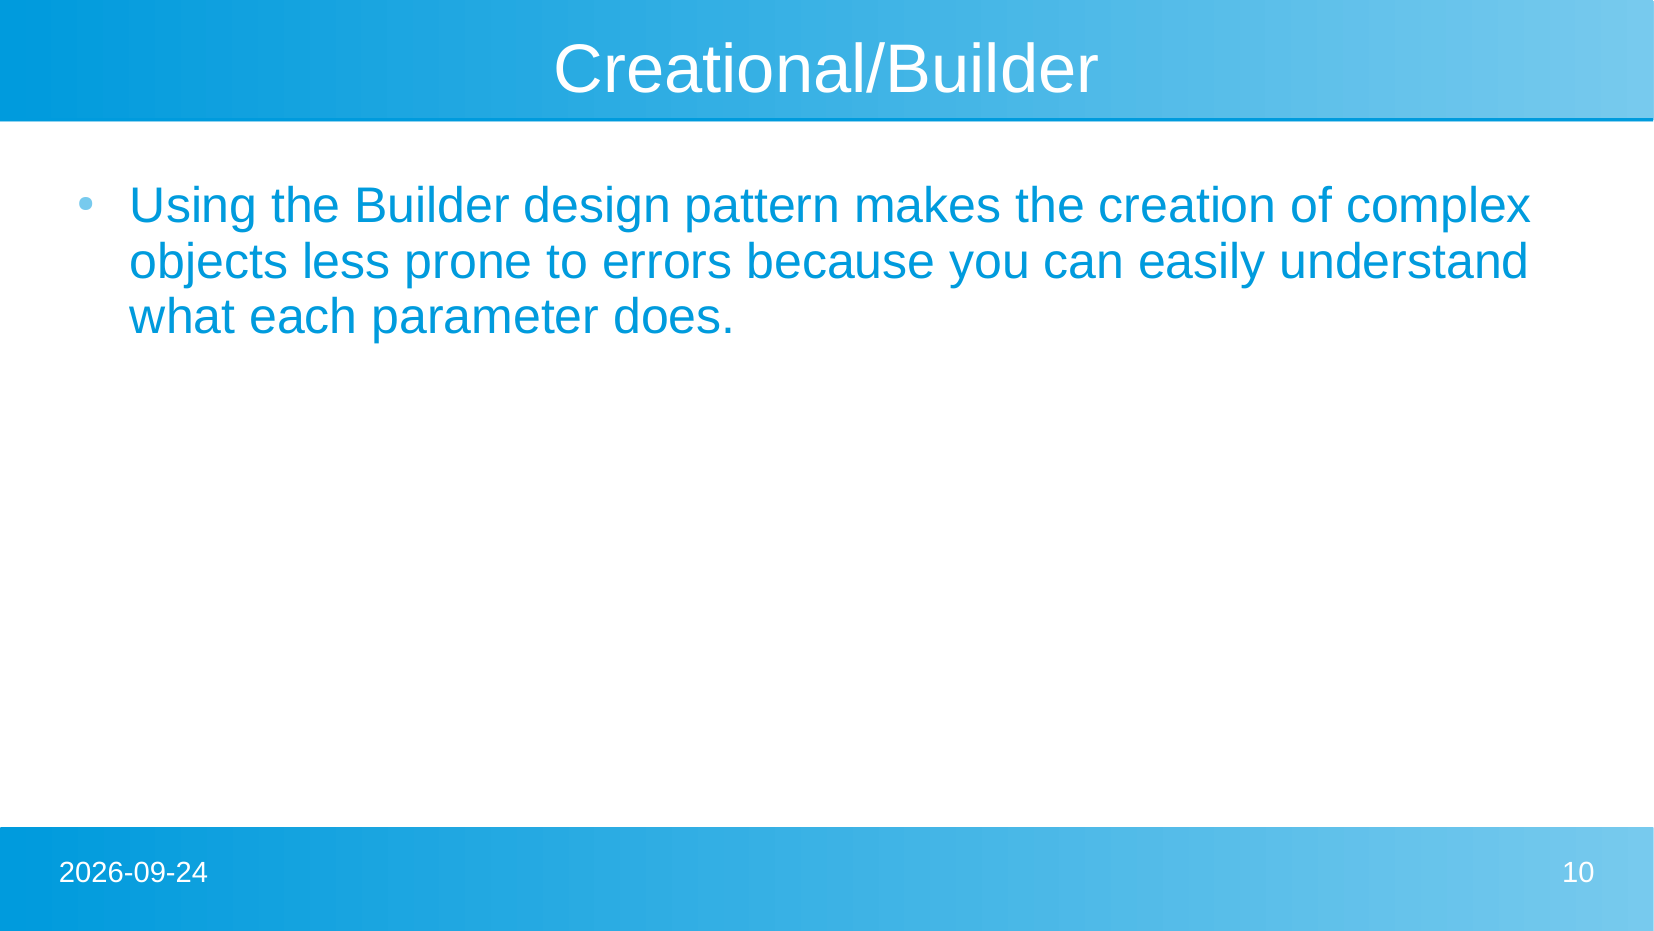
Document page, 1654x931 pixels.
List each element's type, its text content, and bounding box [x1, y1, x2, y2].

list Using the Builder design pattern makes the creation of complex objects less prone to errors because you can easily understand what each parameter does. [59, 177, 1595, 768]
title Creational/Builder [59, 29, 1595, 108]
